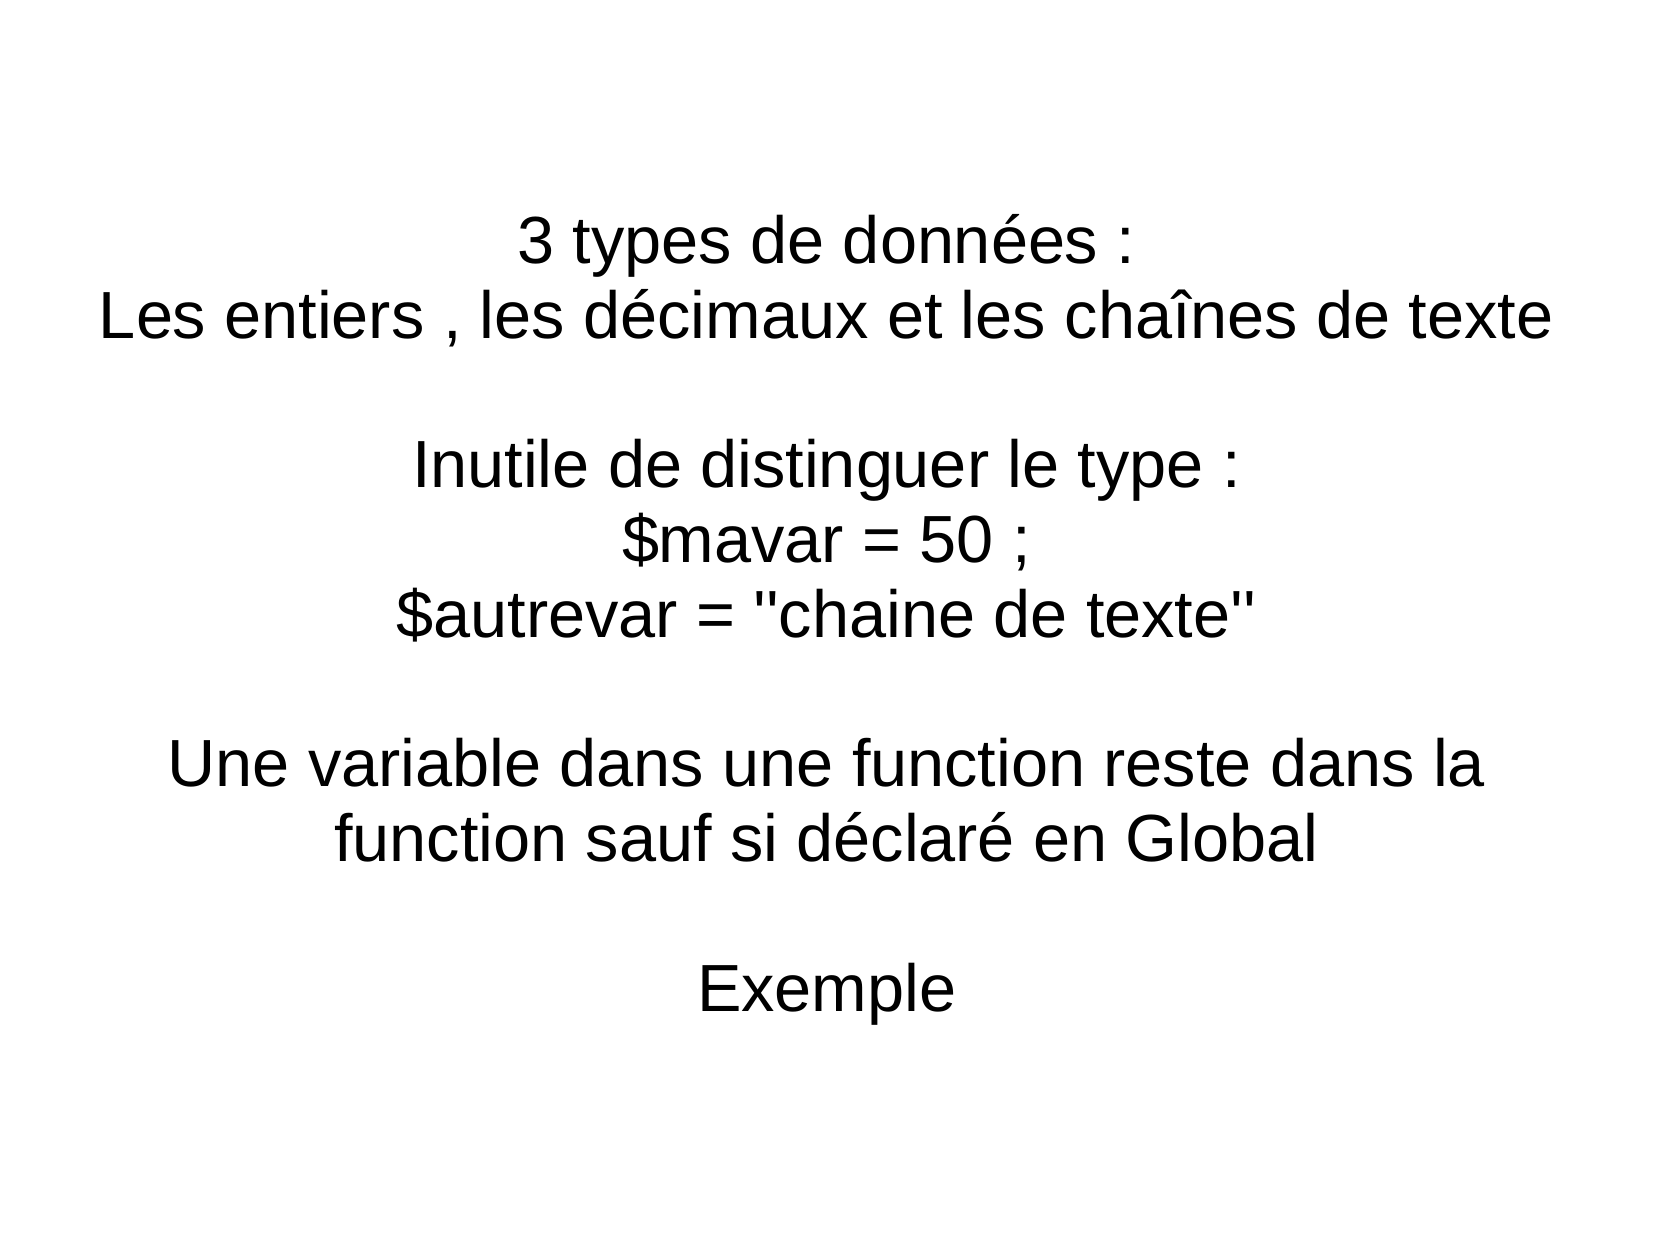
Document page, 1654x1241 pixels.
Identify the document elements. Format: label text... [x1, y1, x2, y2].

subtitle 3 types de données : Les entiers , les décimaux et les chaînes de texte Inutile de distinguer le type : $mavar = 50 ; $autrevar = ''chaine de texte'' Une variable dans une function reste dans la function sauf si déclaré en Global Exemple [82, 47, 1571, 1182]
